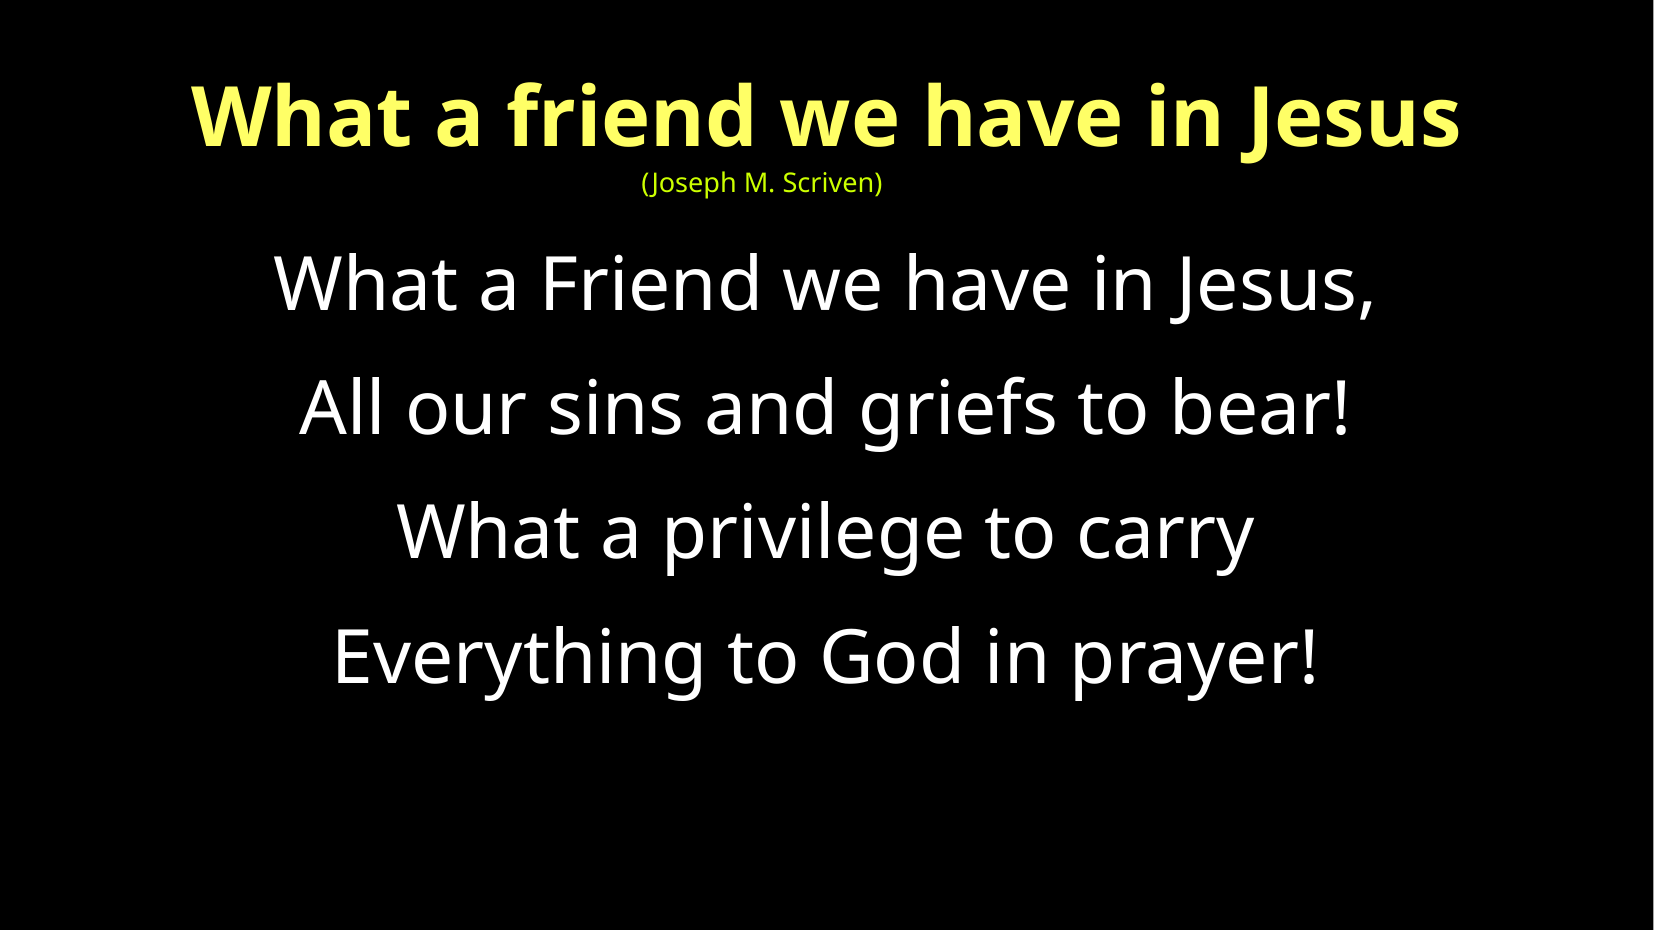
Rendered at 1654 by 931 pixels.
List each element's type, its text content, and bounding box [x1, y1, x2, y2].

text_box (Joseph M. Scriven) [614, 148, 910, 215]
title What a friend we have in Jesus [0, 36, 1654, 193]
list What a Friend we have in Jesus, All our sins and griefs to bear! What a privilege to carry Everything to God in prayer! [0, 230, 1654, 922]
